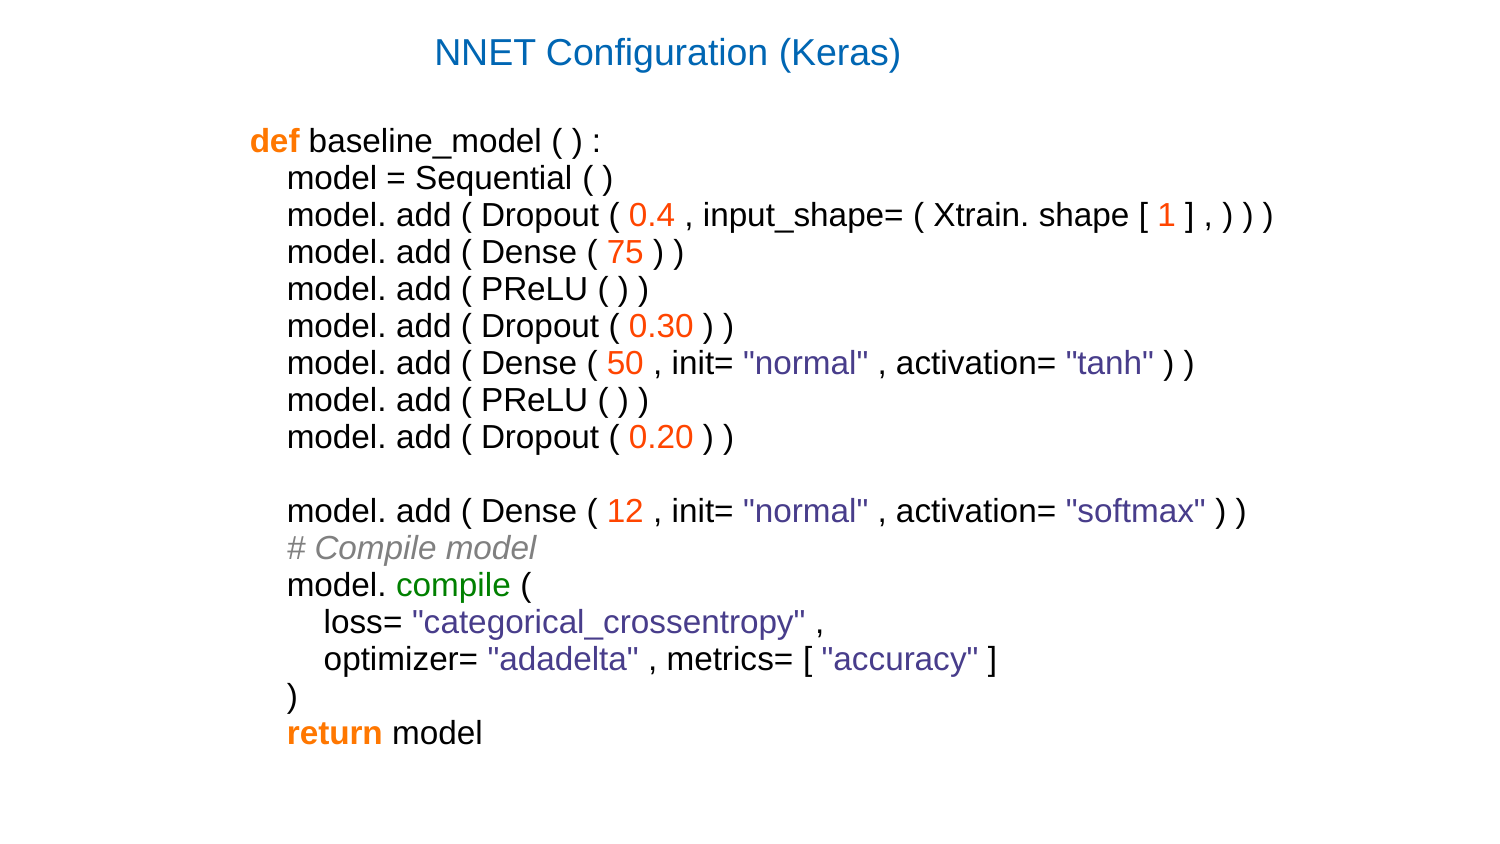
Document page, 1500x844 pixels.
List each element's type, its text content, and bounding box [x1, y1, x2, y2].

text_box NNET Configuration (Keras) [419, 20, 1111, 130]
text_box def baseline_model ( ) : model = Sequential ( ) model. add ( Dropout ( 0.4 , input_shape= ( Xtrain. shape [ 1 ] , ) ) ) model. add ( Dense ( 75 ) ) model. add ( PReLU ( ) ) model. add ( Dropout ( 0.30 ) ) model. add ( Dense ( 50 , init= "normal" , activation= "tanh" ) ) model. add ( PReLU ( ) ) model. add ( Dropout ( 0.20 ) ) model. add ( Dense ( 12 , init= "normal" , activation= "softmax" ) ) # Compile model model. compile ( loss= "categorical_crossentropy" , optimizer= "adadelta" , metrics= [ "accuracy" ] ) return model [235, 115, 1477, 844]
